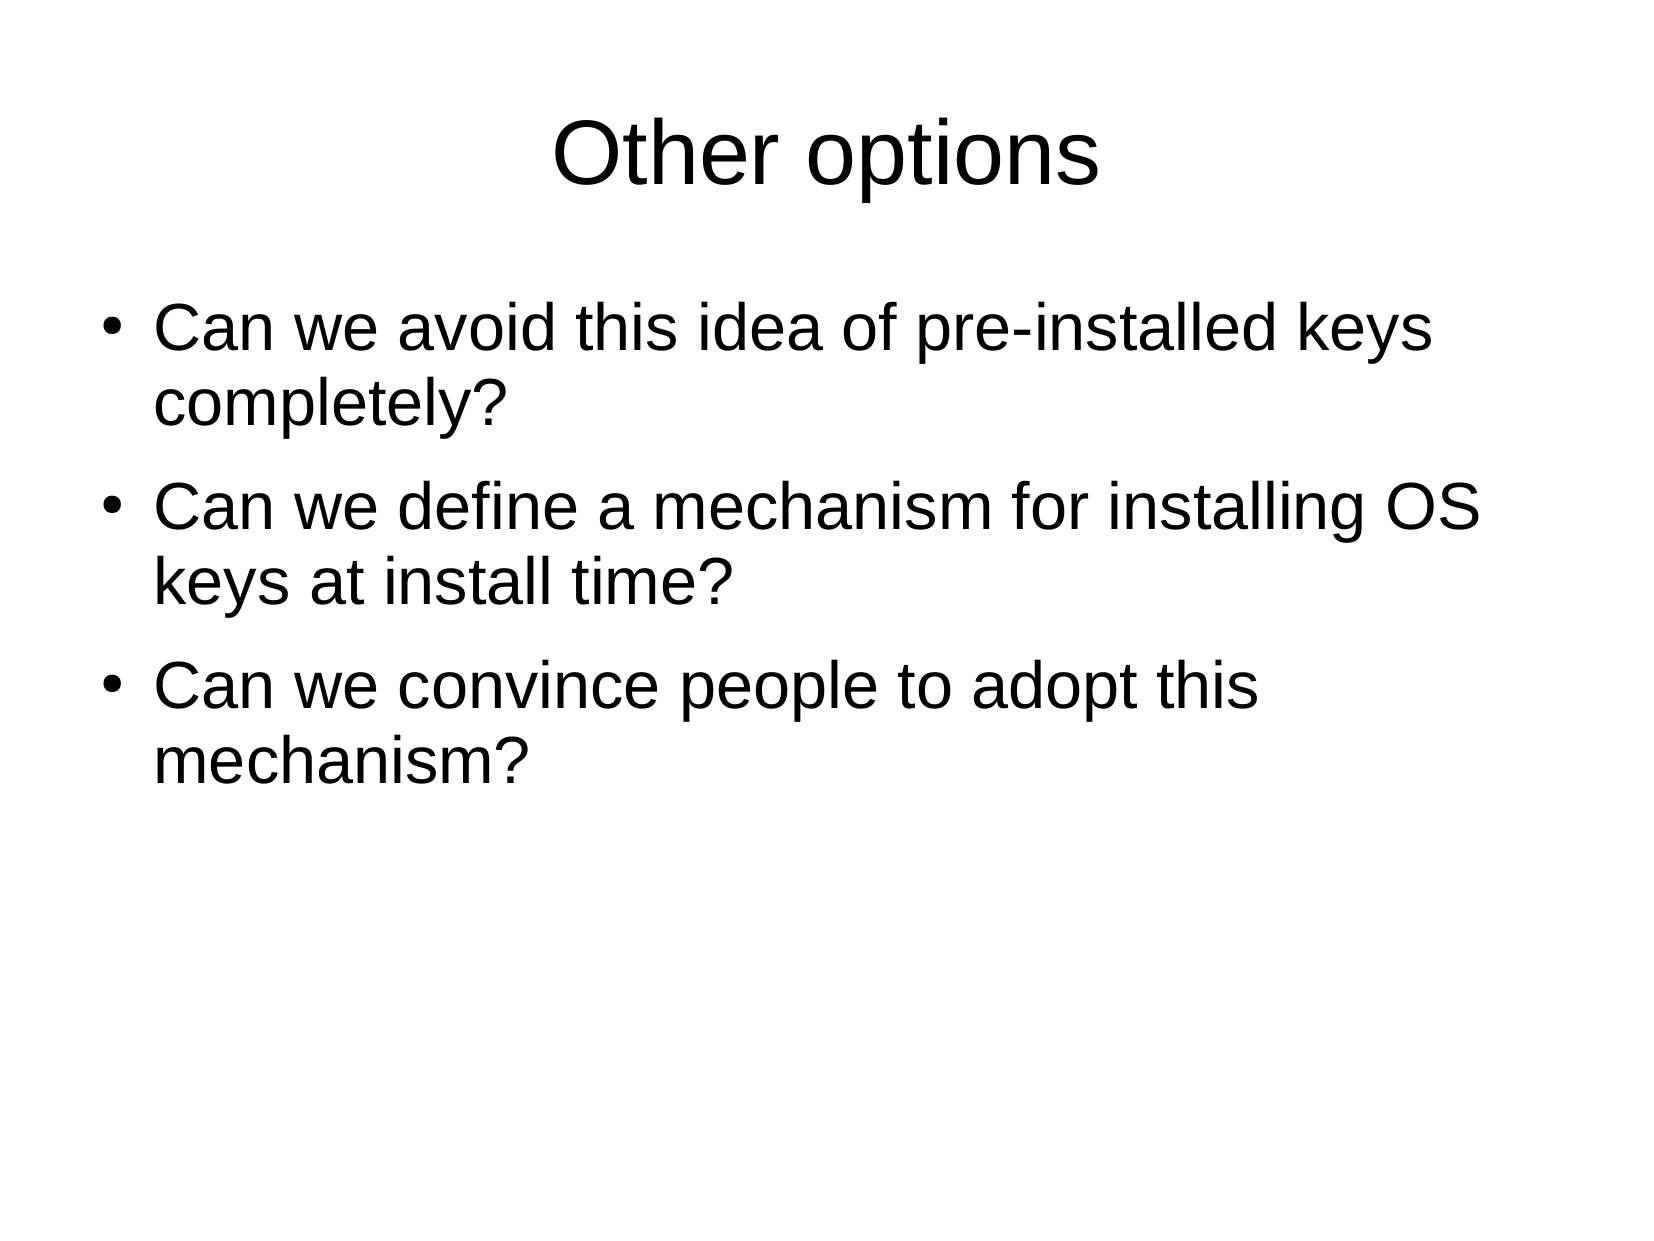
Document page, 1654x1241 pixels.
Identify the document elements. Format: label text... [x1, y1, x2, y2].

list Can we avoid this idea of pre-installed keys completely? Can we define a mechanism for installing OS keys at install time? Can we convince people to adopt this mechanism? [82, 290, 1538, 1010]
title Other options [82, 49, 1571, 257]
